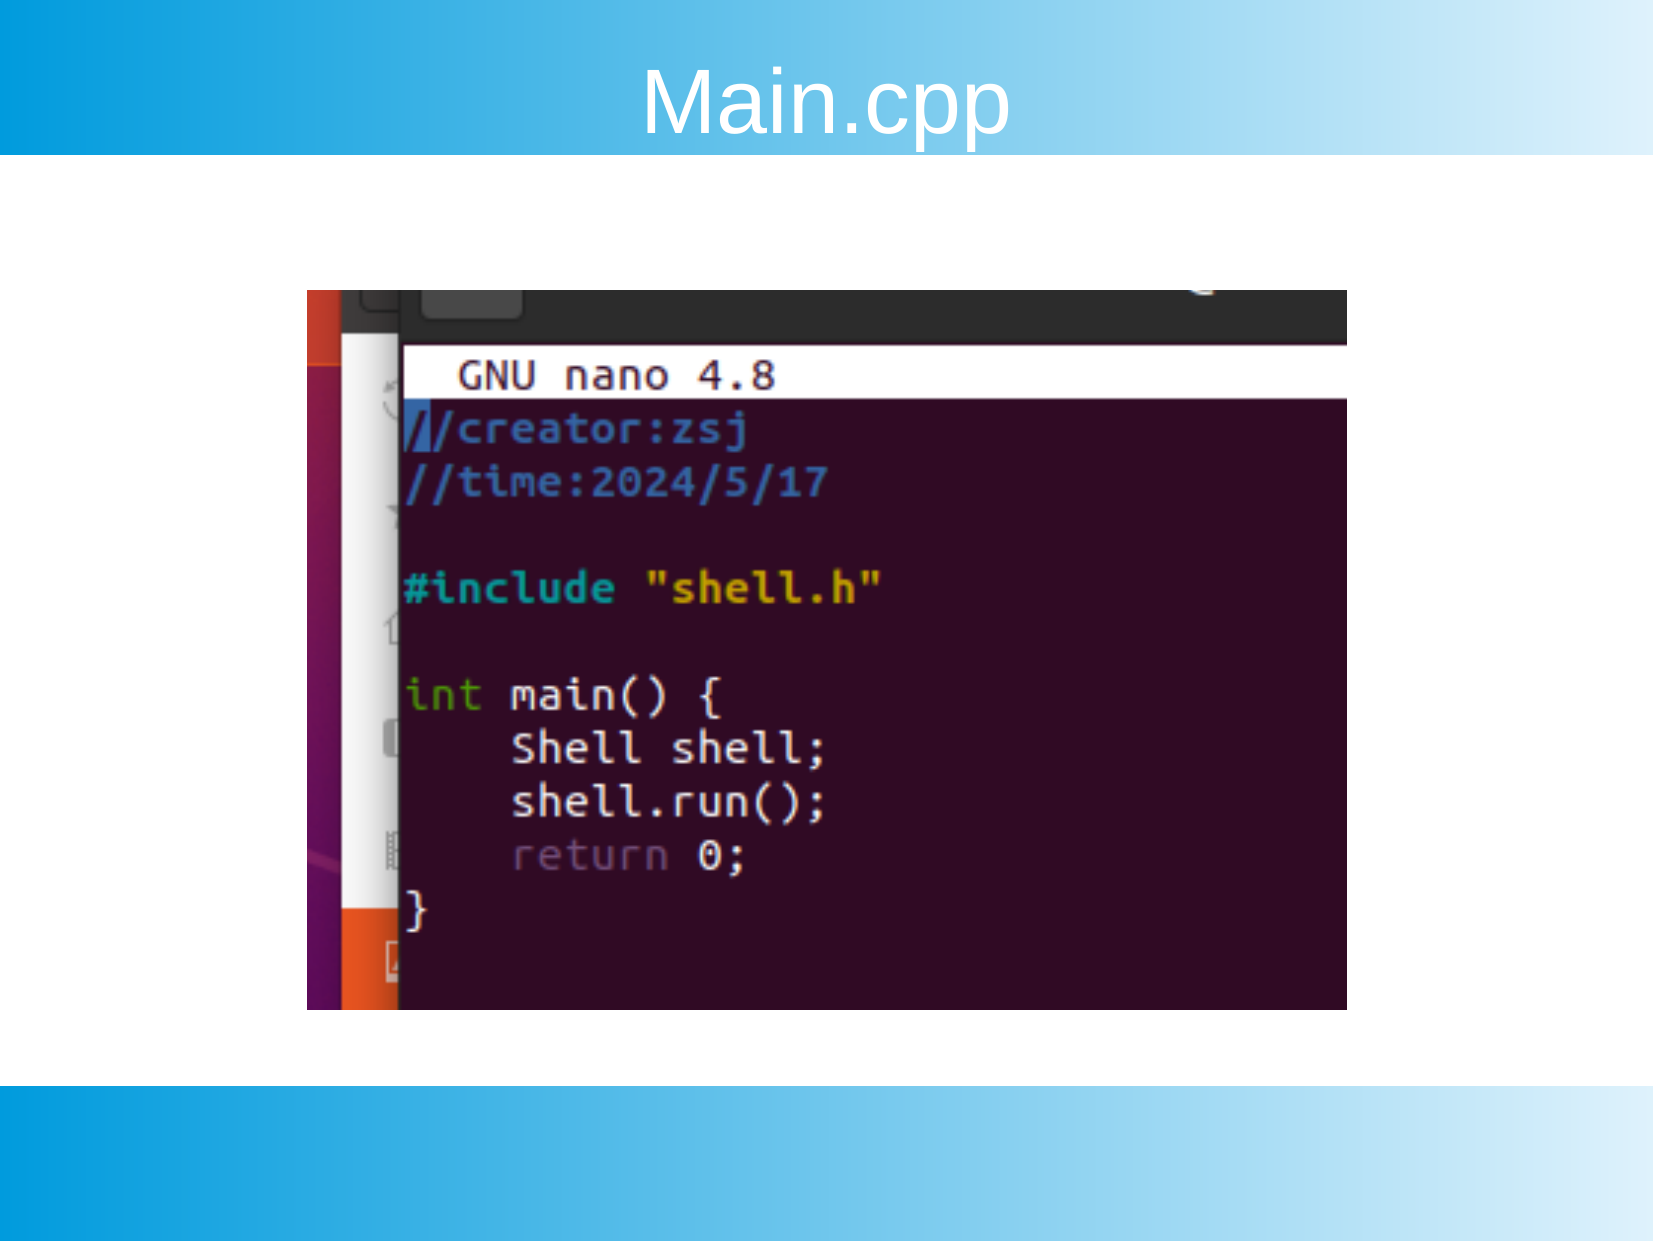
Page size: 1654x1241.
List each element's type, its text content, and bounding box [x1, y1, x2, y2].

picture [307, 290, 1347, 1010]
title Main.cpp [82, 49, 1571, 155]
